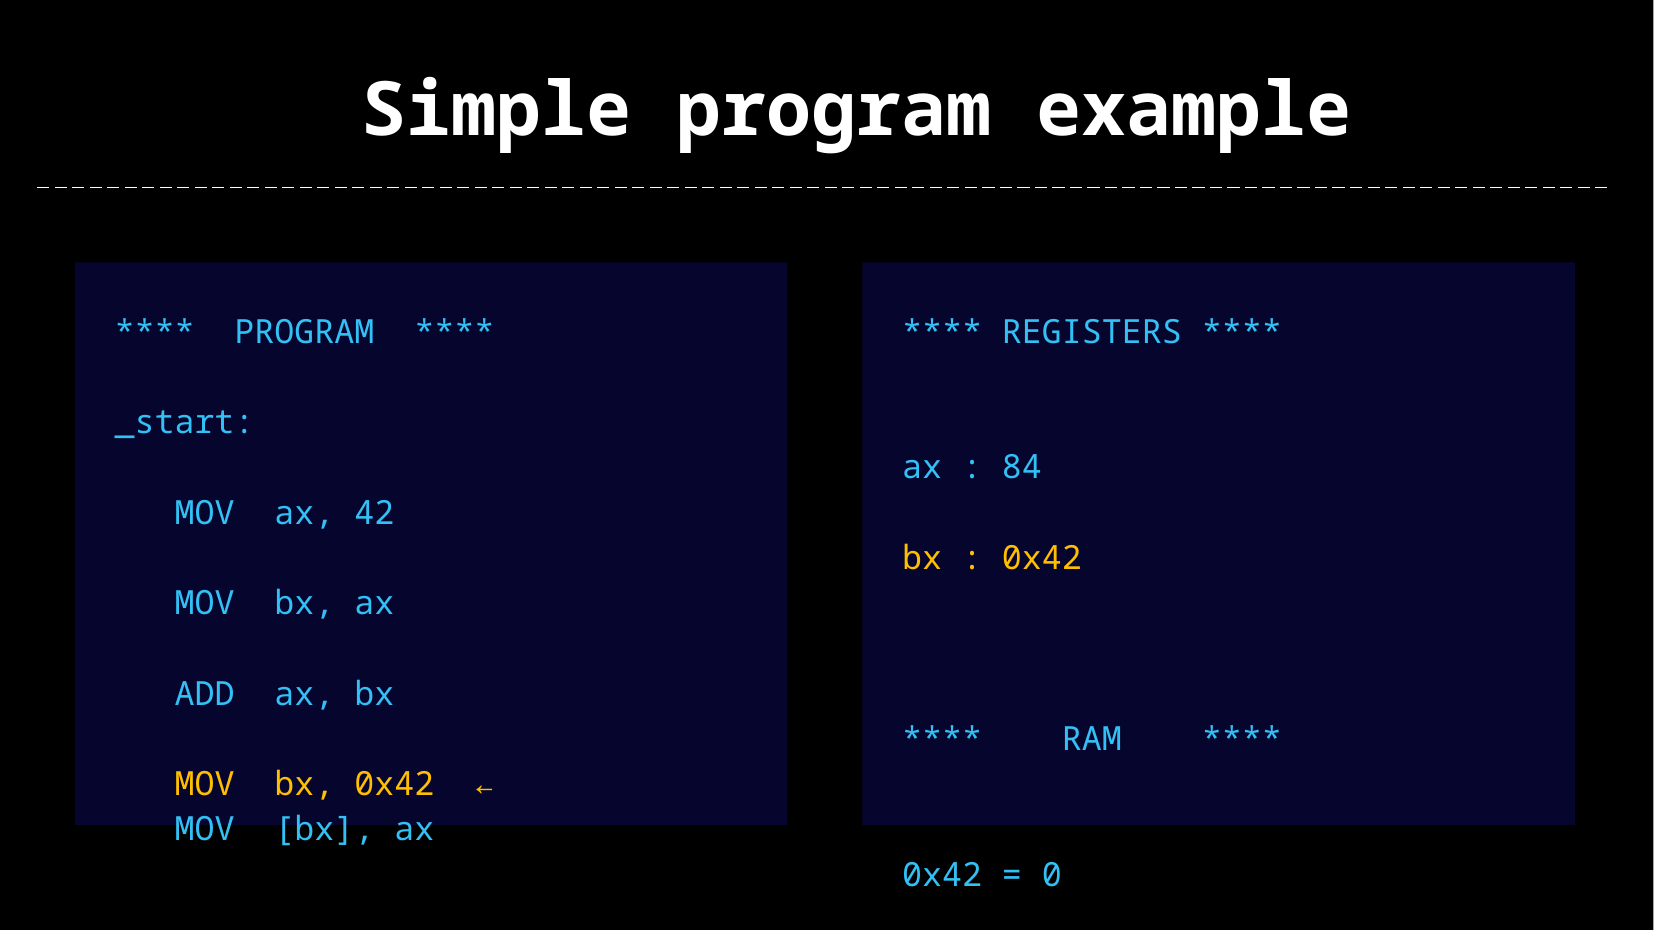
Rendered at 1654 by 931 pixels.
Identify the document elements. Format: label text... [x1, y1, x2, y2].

text_box [862, 262, 1575, 825]
title Simple program example [112, 24, 1601, 188]
text_box **** PROGRAM **** _start: MOV ax, 42 MOV bx, ax ADD ax, bx MOV bx, 0x42 ← MOV [bx], ax [114, 262, 748, 802]
text_box [74, 262, 788, 825]
text_box [199, 819, 209, 825]
subtitle **** REGISTERS **** ax : 84 bx : 0x42 **** RAM **** 0x42 = 0 [902, 262, 1536, 802]
